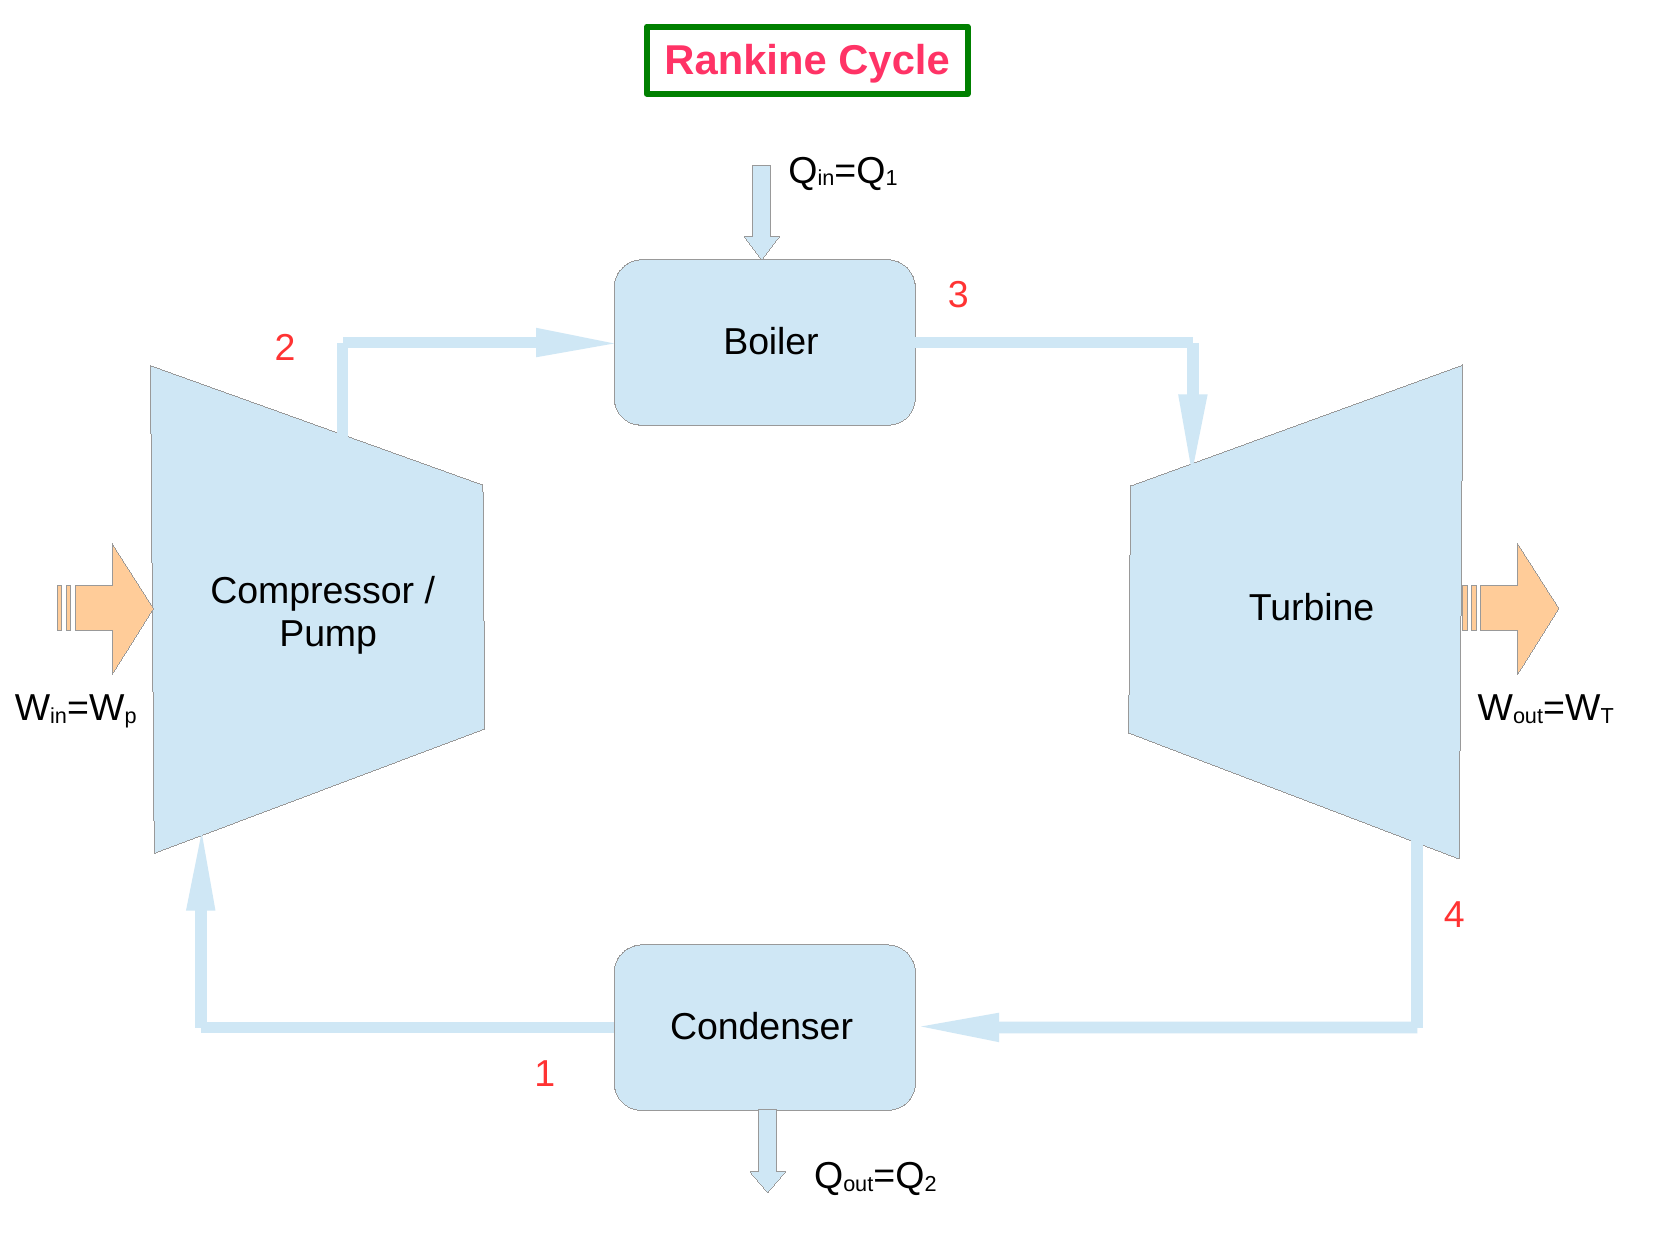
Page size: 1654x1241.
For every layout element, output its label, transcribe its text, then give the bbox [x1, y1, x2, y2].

text_box 3 [933, 265, 993, 337]
text_box Qin=Q1 [773, 141, 913, 211]
text_box Condenser [655, 998, 868, 1055]
text_box [66, 585, 71, 631]
text_box [614, 944, 916, 1193]
text_box [75, 365, 485, 854]
text_box Turbine [1234, 578, 1390, 636]
text_box [1128, 364, 1468, 859]
text_box Wout=WT [1462, 679, 1640, 749]
text_box [614, 165, 916, 426]
text_box Win=Wp [0, 679, 166, 749]
text_box [1471, 585, 1477, 631]
text_box 1 [519, 1045, 579, 1117]
text_box 4 [1429, 885, 1489, 957]
text_box Rankine Cycle [646, 26, 968, 94]
text_box 2 [259, 318, 319, 379]
text_box Qout=Q2 [799, 1147, 952, 1217]
text_box [57, 585, 62, 631]
text_box Compressor / Pump [195, 562, 461, 662]
text_box Boiler [708, 313, 834, 370]
text_box [1480, 543, 1559, 675]
